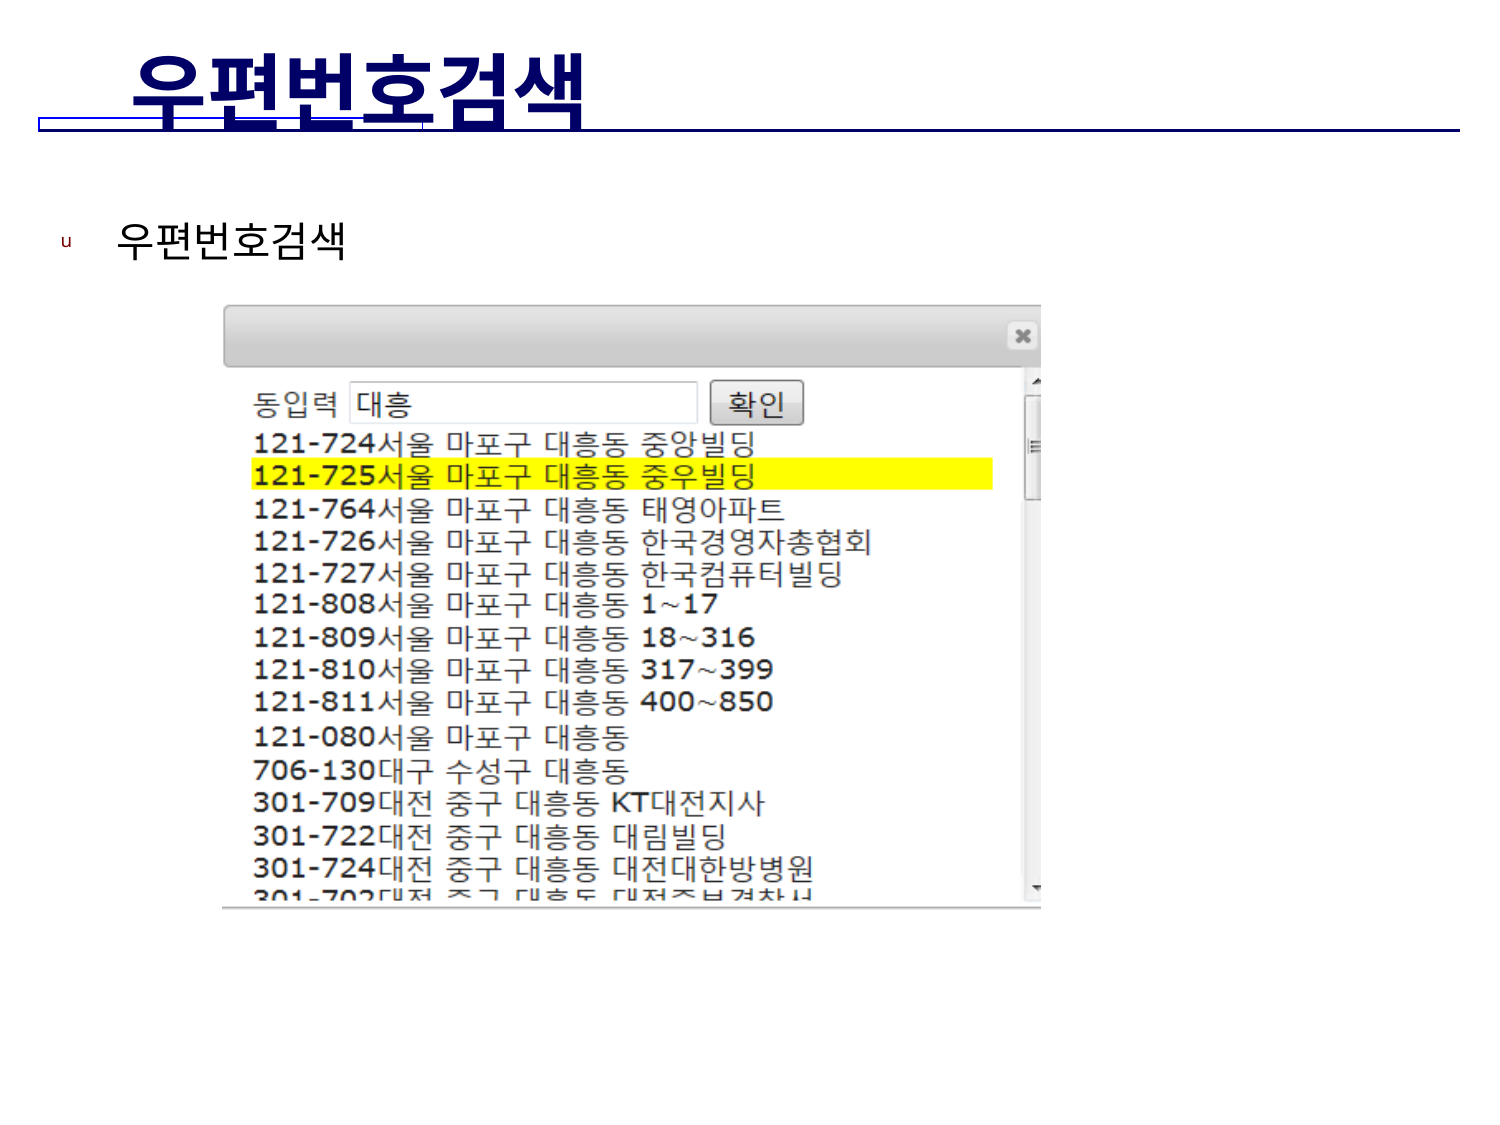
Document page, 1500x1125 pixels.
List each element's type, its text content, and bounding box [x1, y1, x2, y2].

list 우편번호검색 [45, 208, 1460, 1027]
title 우편번호검색 [115, 32, 1394, 127]
picture [222, 299, 1041, 910]
